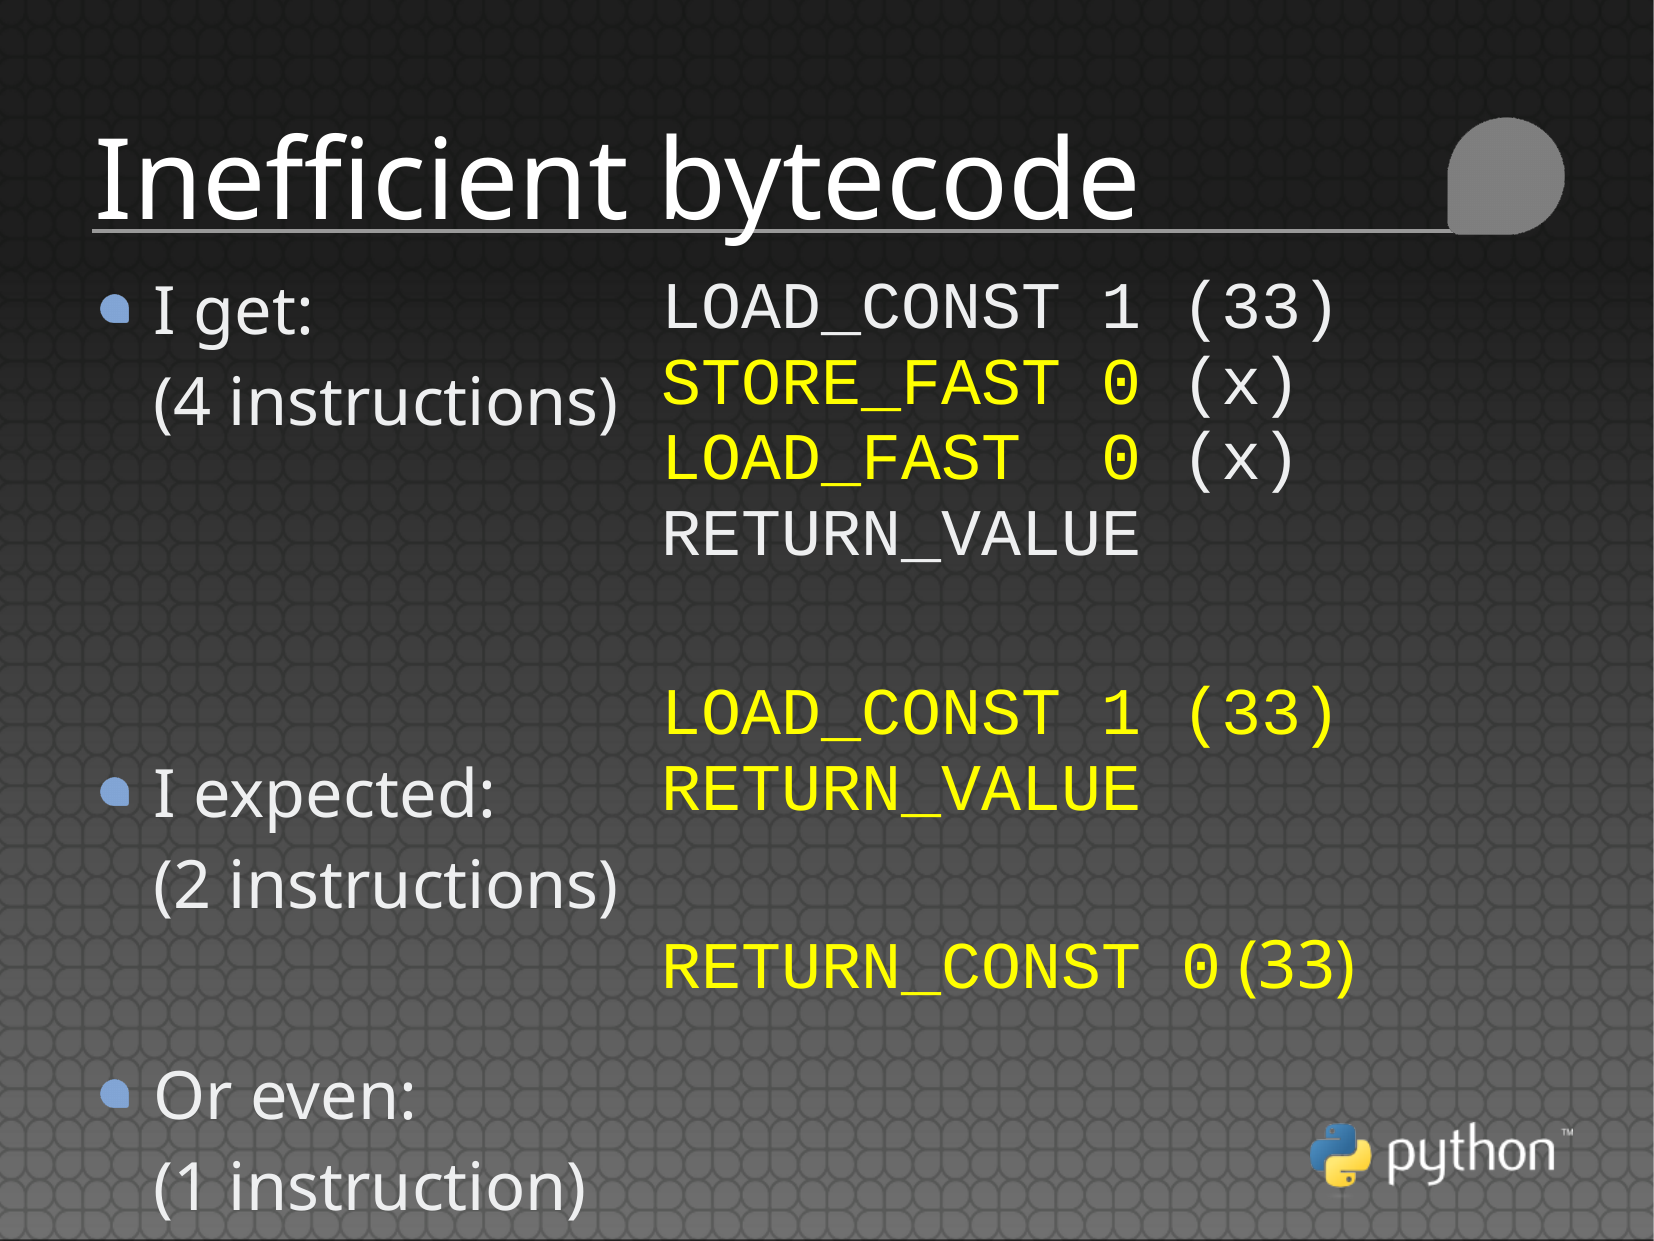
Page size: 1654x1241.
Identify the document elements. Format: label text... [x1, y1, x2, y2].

picture [0, 0, 1654, 1241]
title Inefficient bytecode [94, 100, 1426, 251]
list LOAD_CONST 1 (33) STORE_FAST 0 (x) LOAD_FAST 0 (x) RETURN_VALUE LOAD_CONST 1 (33) RETURN_VALUE RETURN_CONST 0 (33) [720, 273, 1560, 1000]
list I get: (4 instructions) I expected: (2 instructions) Or even: (1 instruction) [82, 263, 720, 1086]
